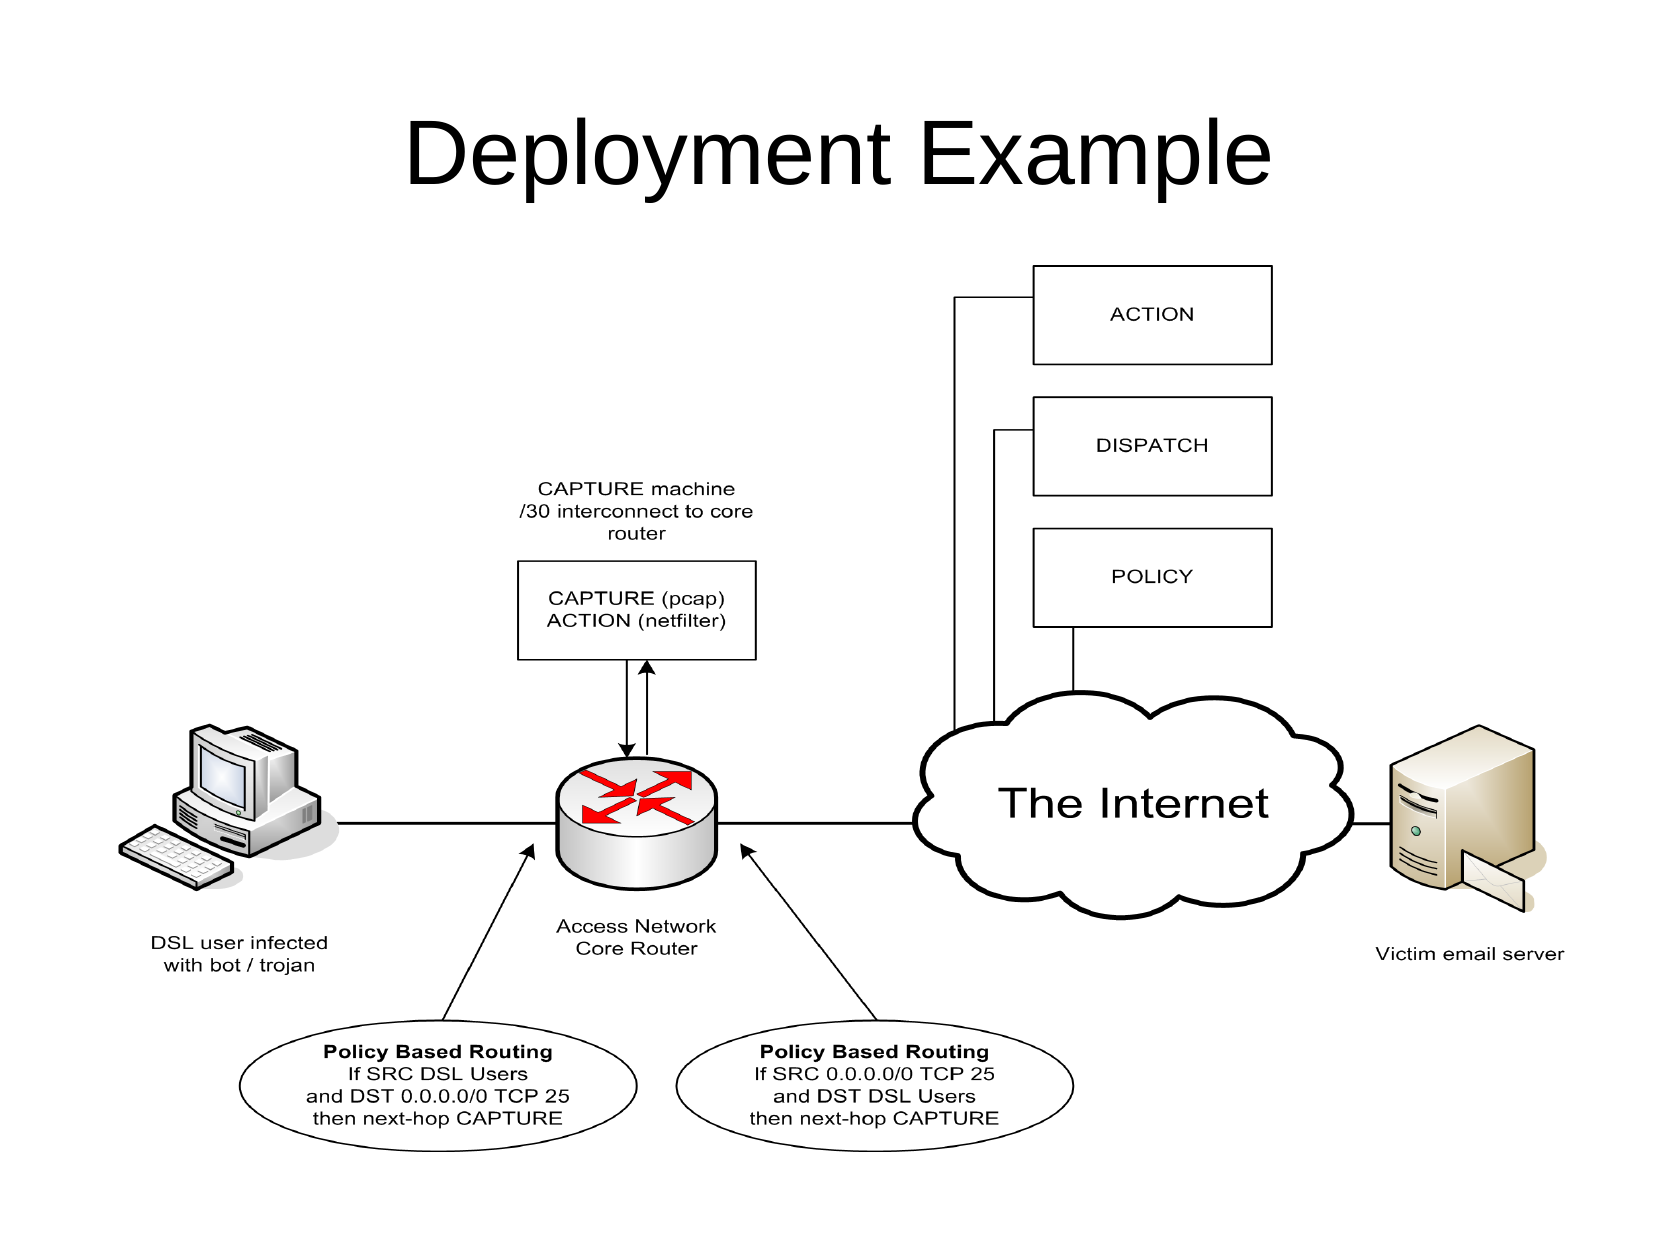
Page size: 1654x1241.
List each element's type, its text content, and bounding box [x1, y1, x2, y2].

picture [118, 265, 1565, 1152]
title Deployment Example [82, 49, 1571, 257]
